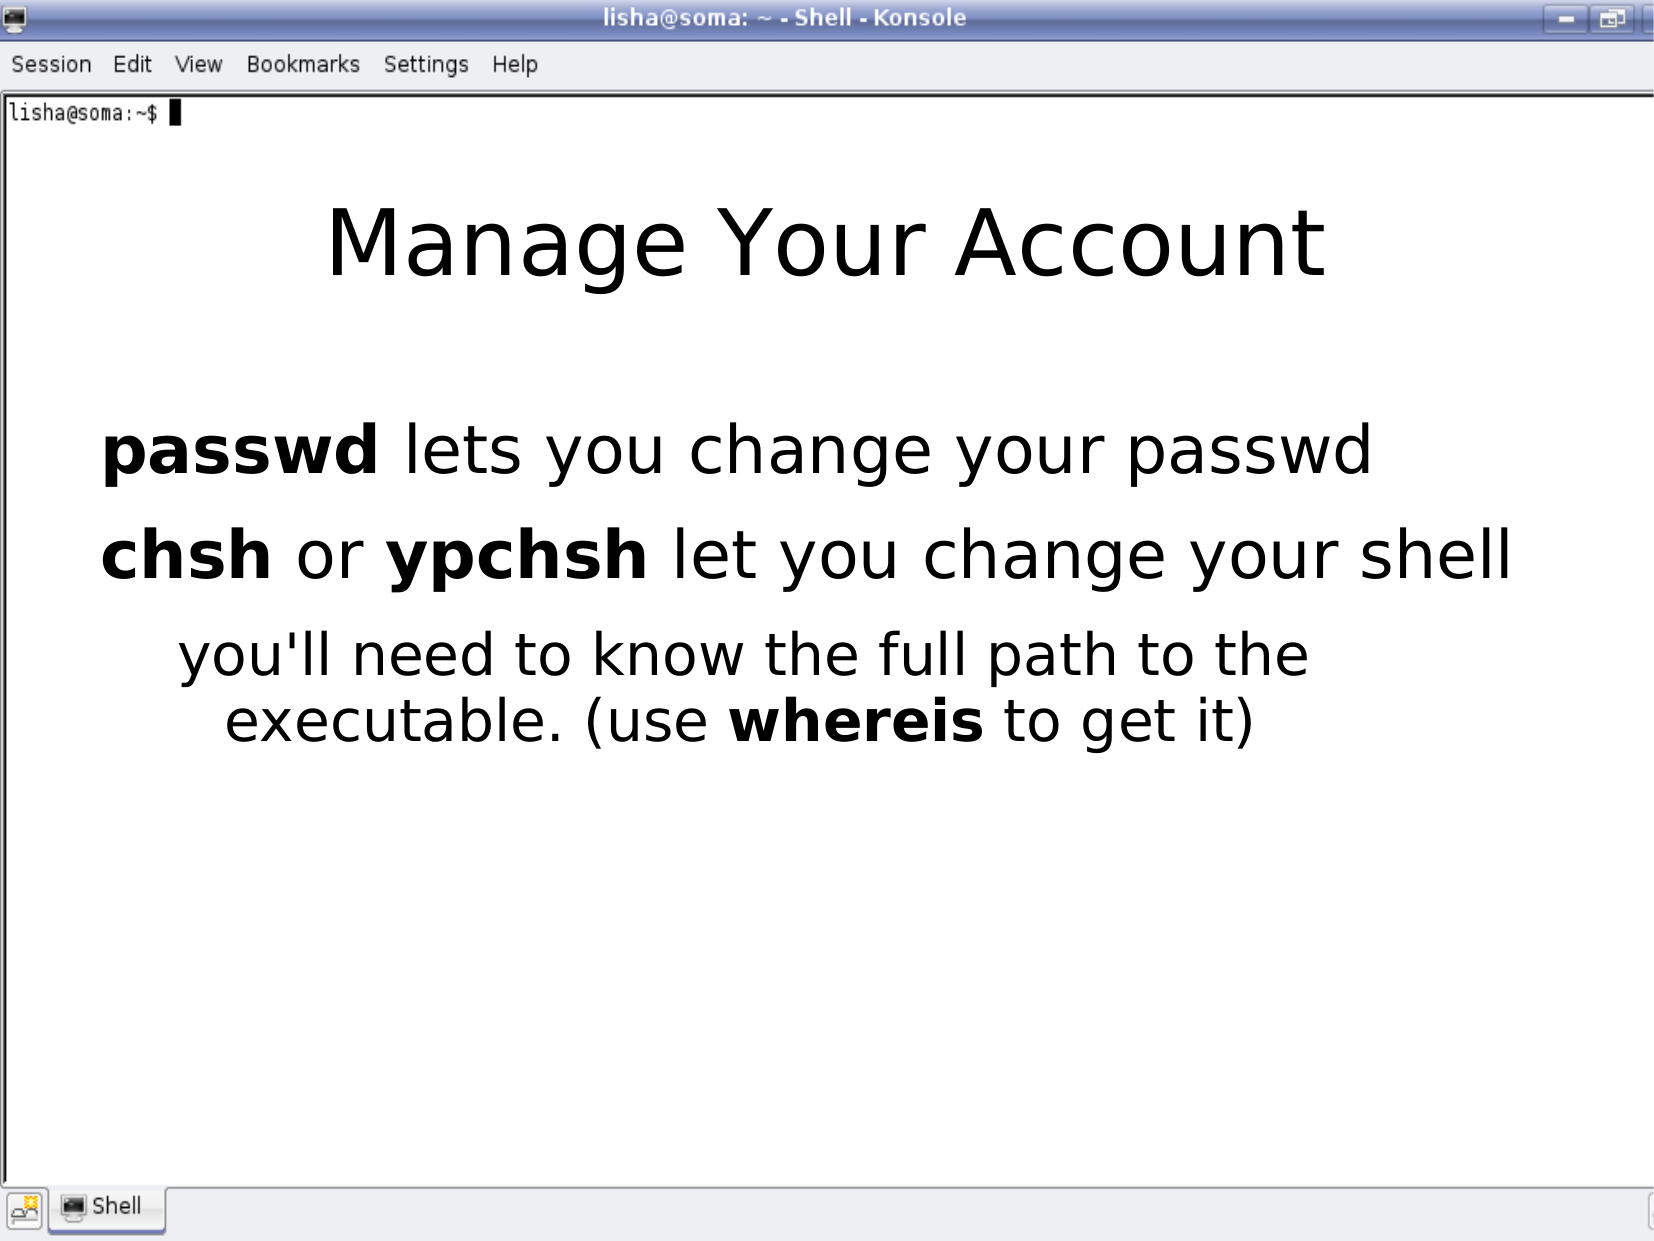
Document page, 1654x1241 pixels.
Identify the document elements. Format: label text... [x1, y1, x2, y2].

title Manage Your Account [82, 149, 1571, 338]
picture [0, 0, 1654, 1241]
list passwd lets you change your passwd chsh or ypchsh let you change your shell you'll need to know the full path to the executable. (use whereis to get it)‏ [82, 412, 1571, 1109]
